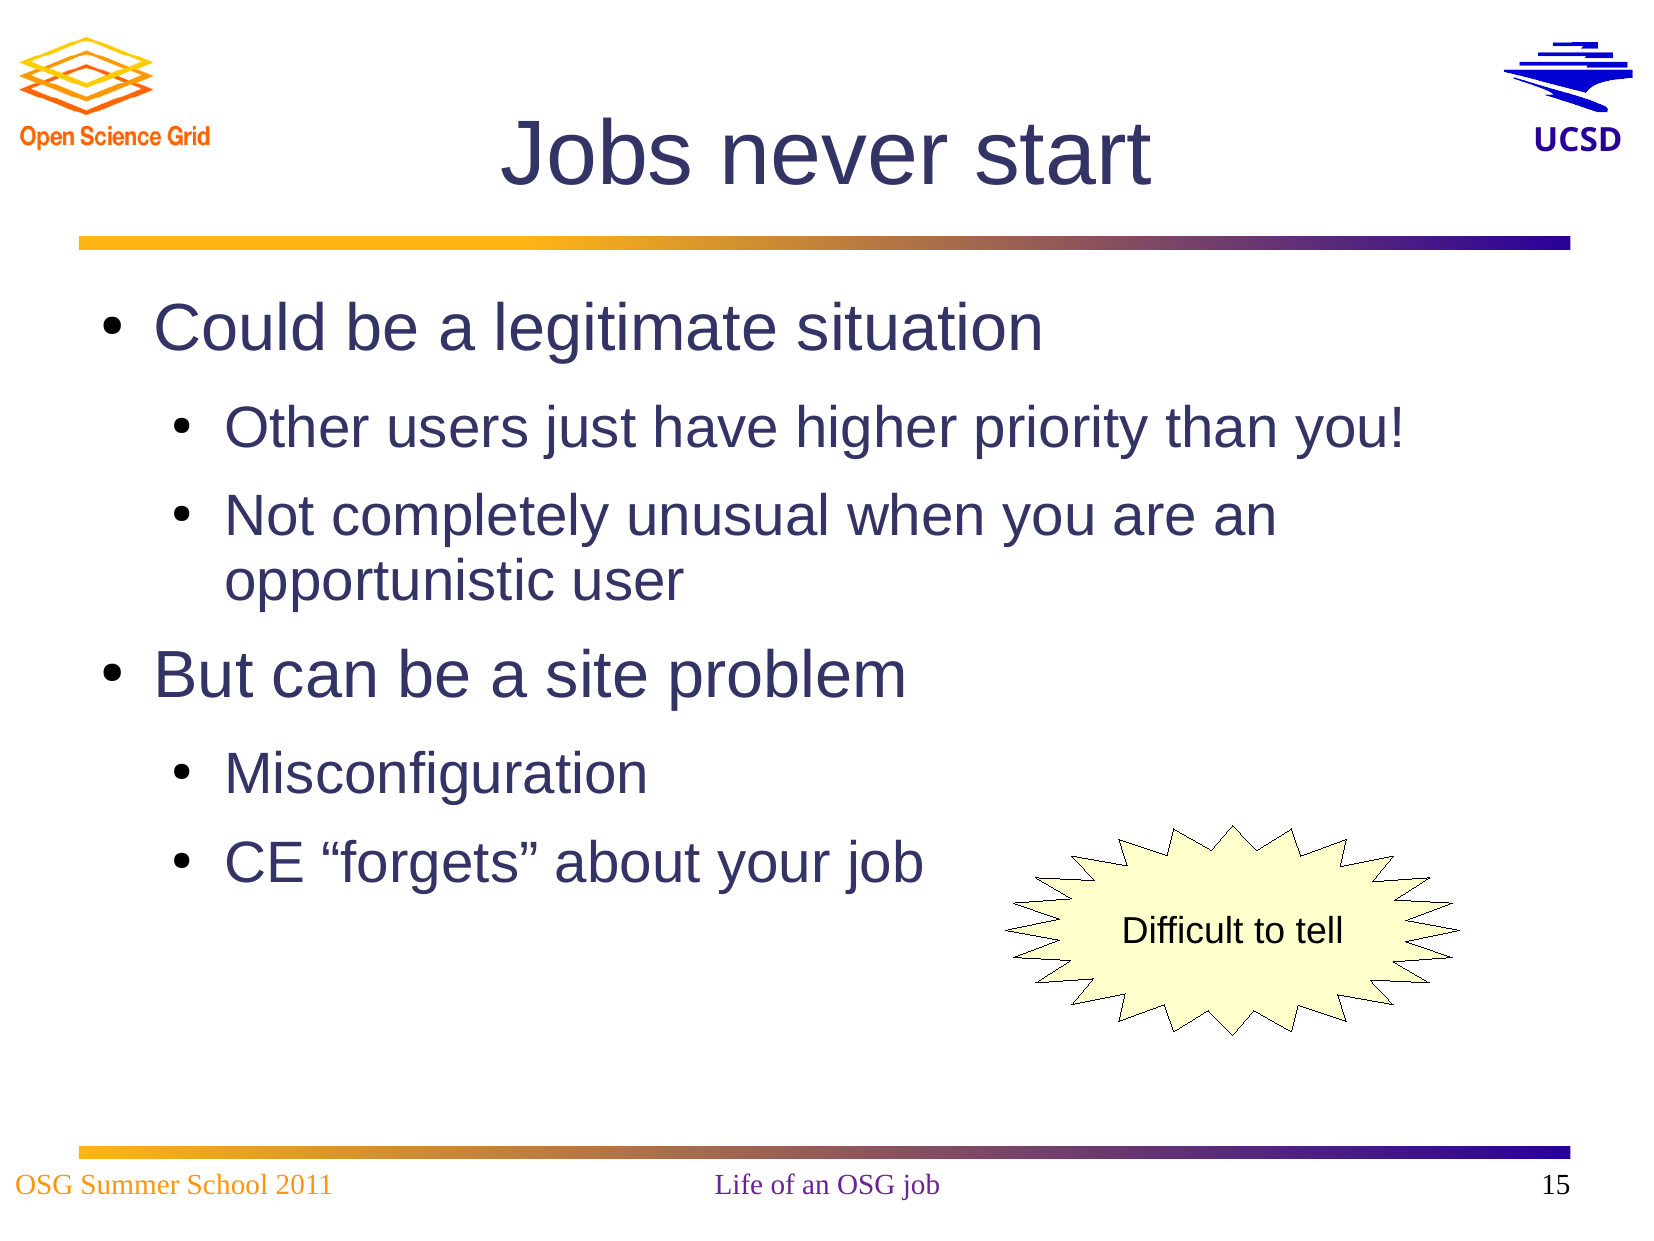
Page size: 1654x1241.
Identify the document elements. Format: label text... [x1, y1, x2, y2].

list Could be a legitimate situation Other users just have higher priority than you! Not completely unusual when you are an opportunistic user But can be a site problem Misconfiguration CE “forgets” about your job [82, 290, 1571, 1109]
text_box Difficult to tell [1005, 825, 1460, 1036]
picture [0, 14, 229, 167]
title Jobs never start [82, 56, 1571, 250]
picture [1495, 42, 1637, 118]
